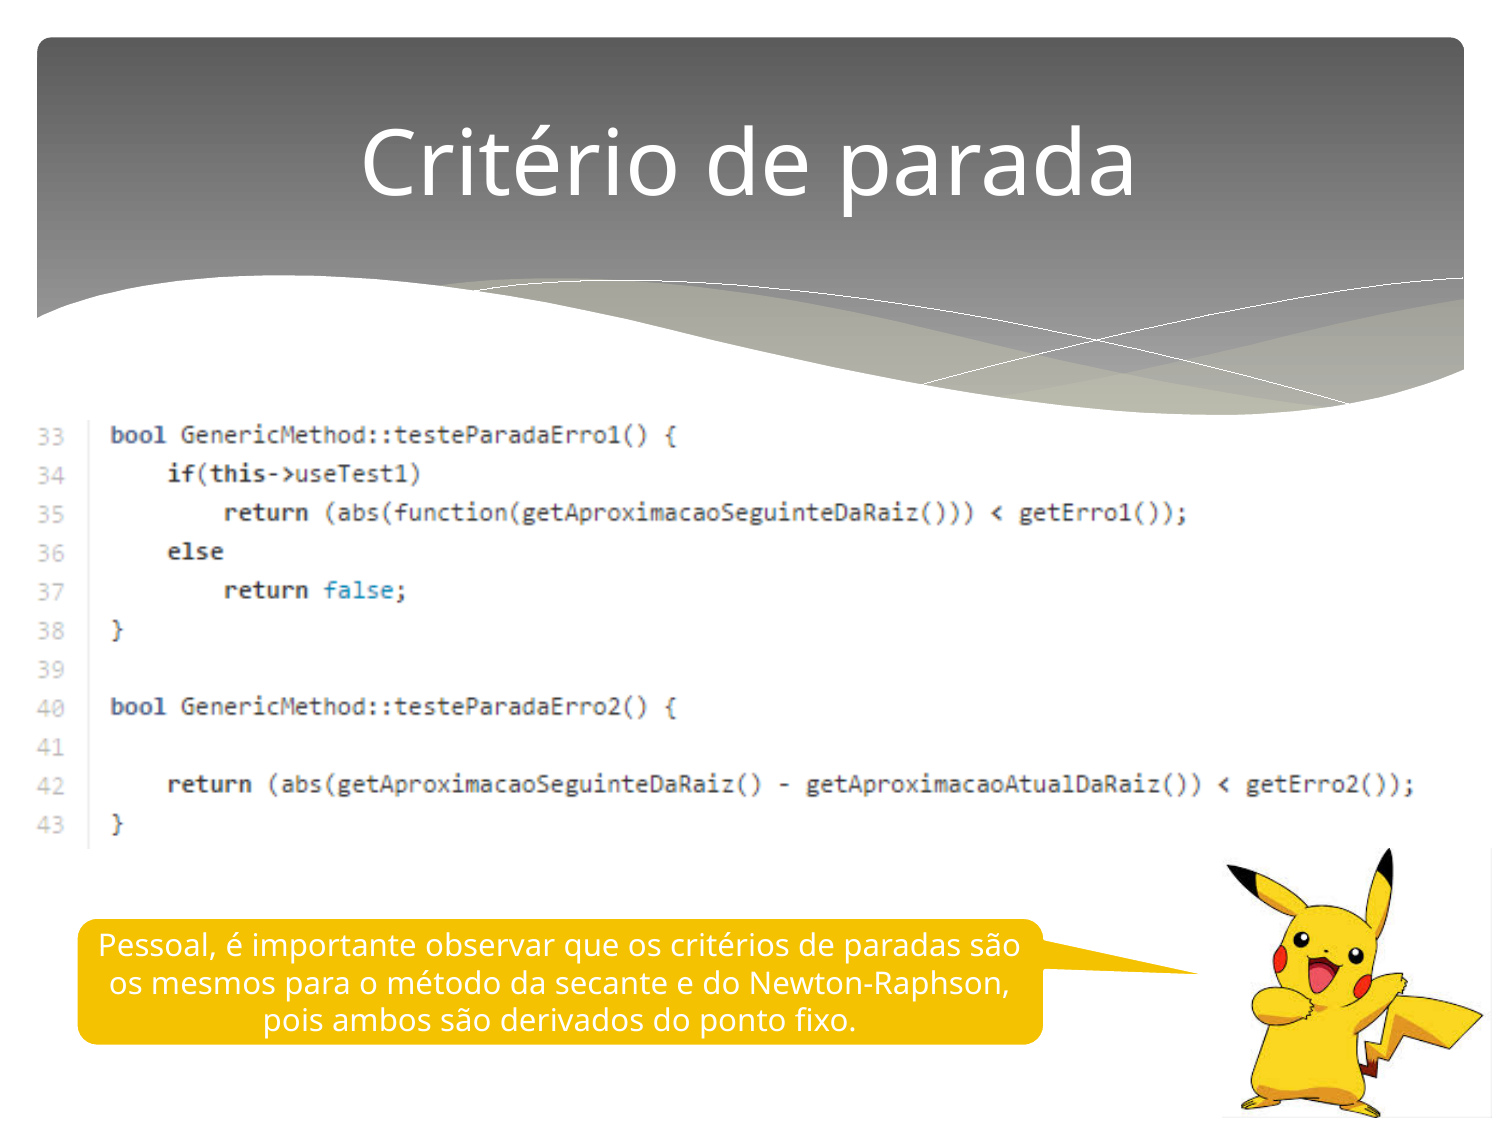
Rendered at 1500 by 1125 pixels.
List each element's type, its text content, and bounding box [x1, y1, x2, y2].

picture [17, 420, 1492, 1118]
title Critério de parada [75, 55, 1425, 261]
text_box Pessoal, é importante observar que os critérios de paradas são os mesmos para o método da secante e do Newton-Raphson, pois ambos são derivados do ponto fixo. [75, 916, 1224, 1047]
